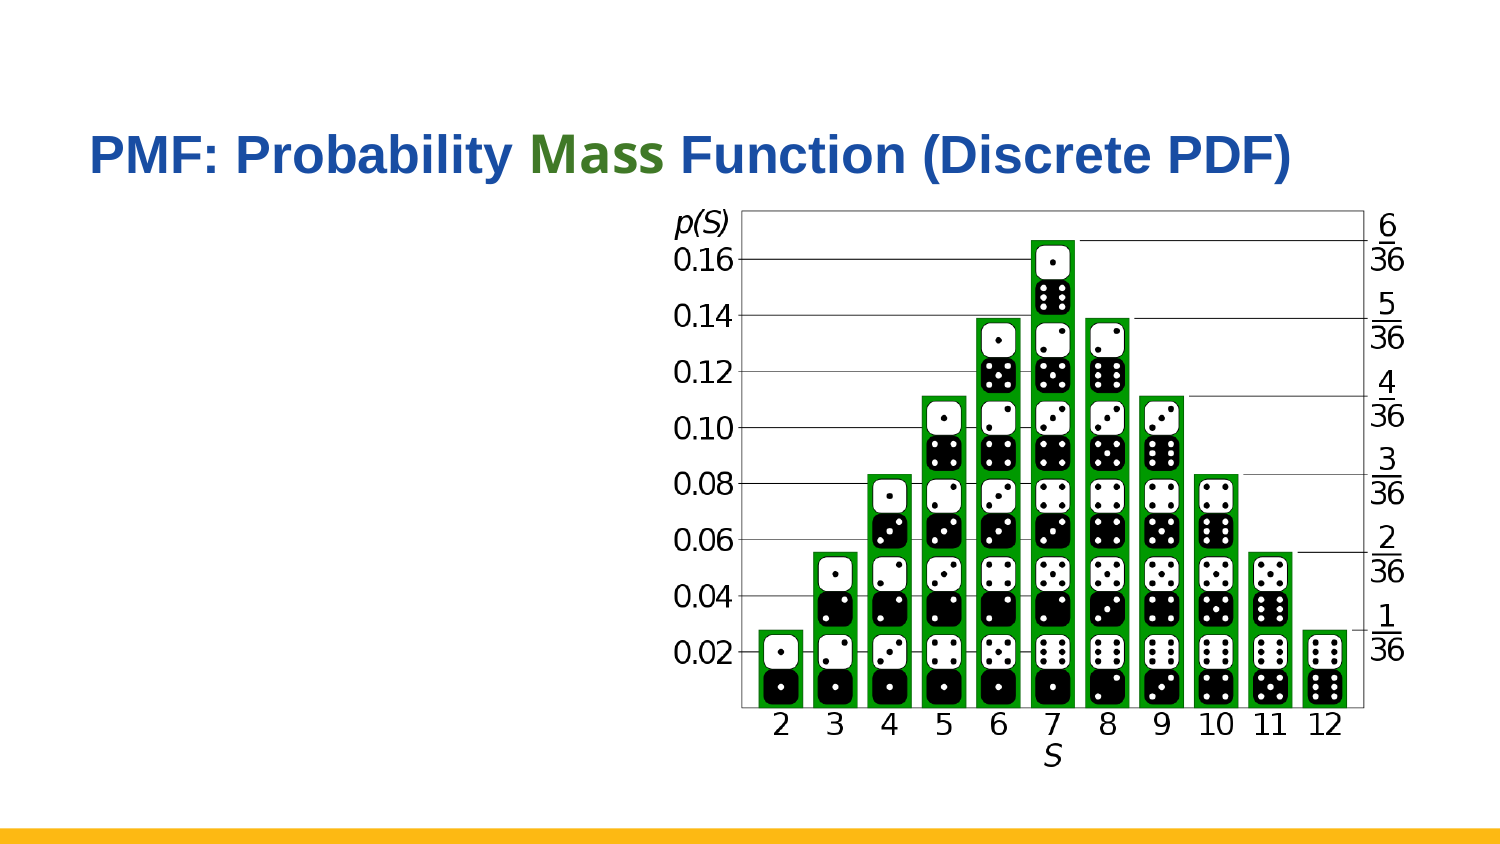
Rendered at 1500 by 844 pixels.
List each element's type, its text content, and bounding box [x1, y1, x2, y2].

picture [664, 209, 1410, 770]
text_box PMF: Probability Mass Function (Discrete PDF) [74, 0, 1425, 197]
